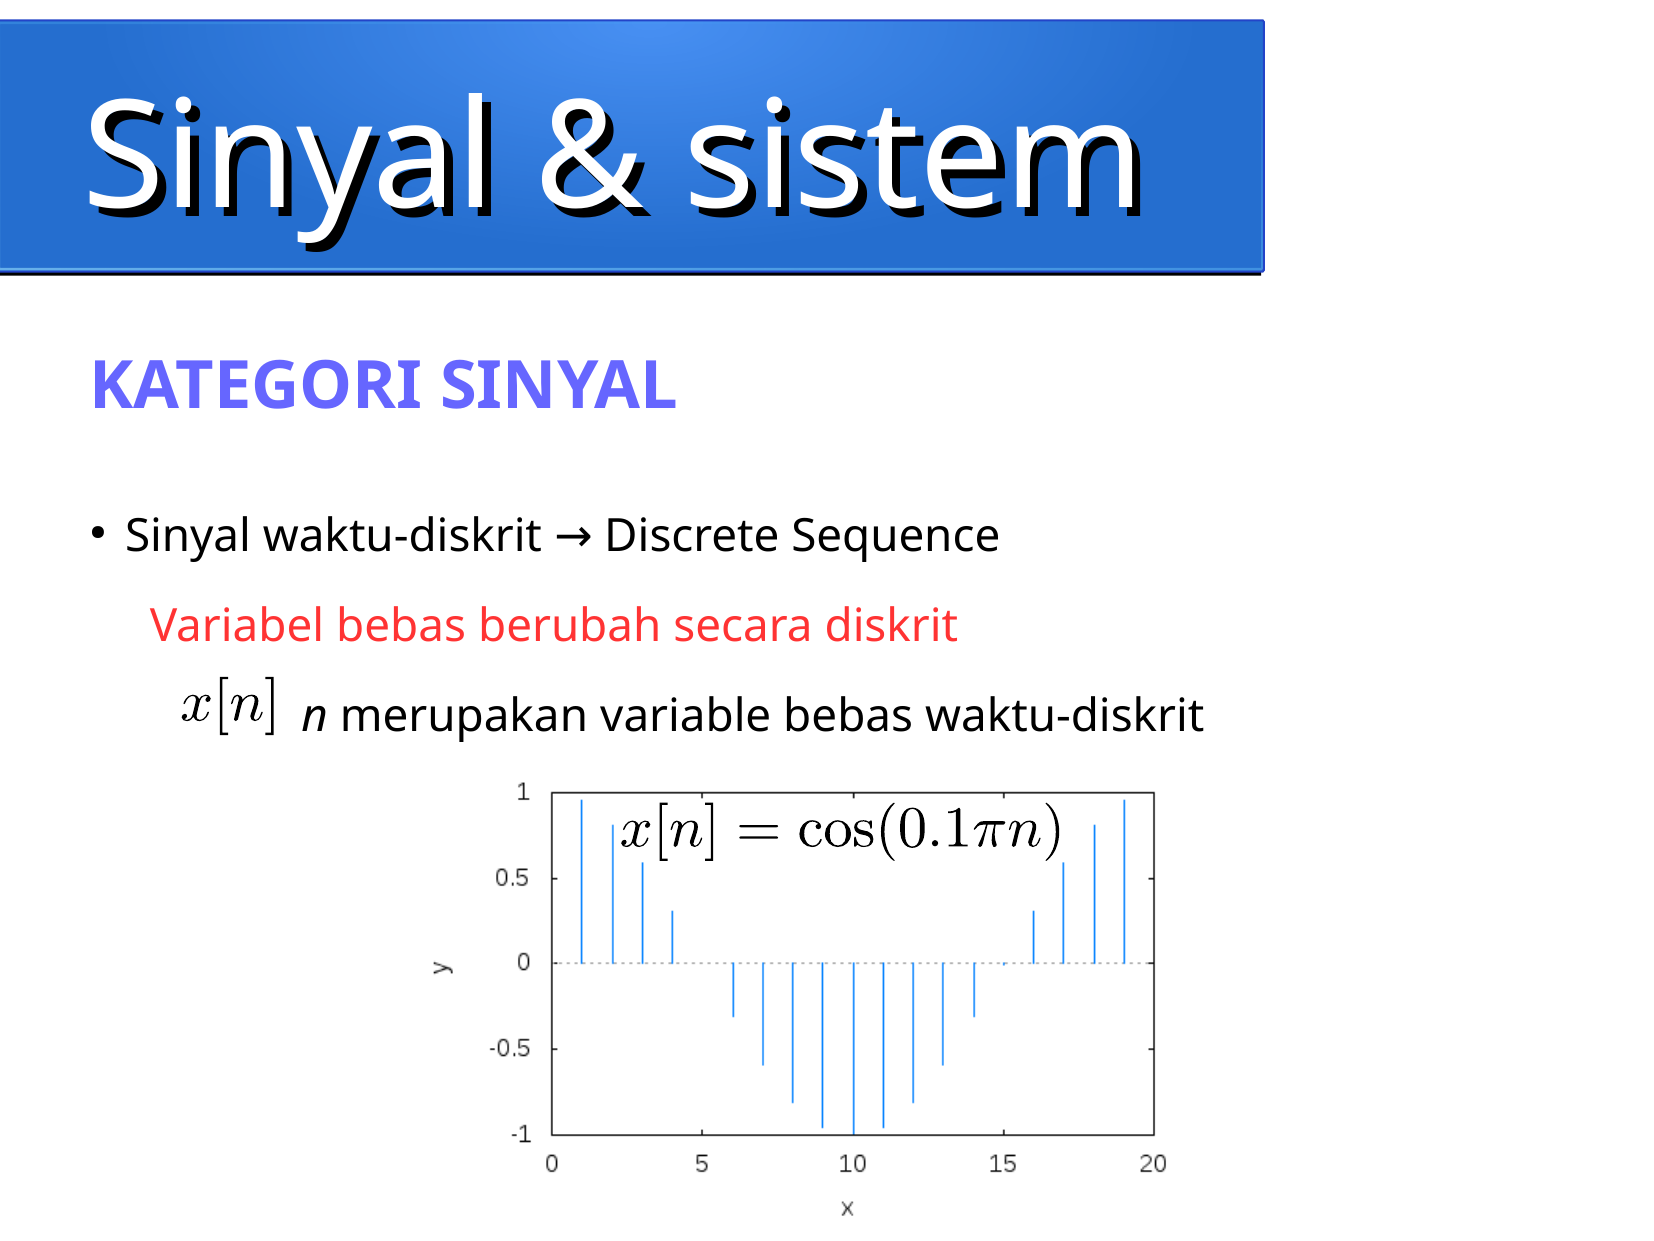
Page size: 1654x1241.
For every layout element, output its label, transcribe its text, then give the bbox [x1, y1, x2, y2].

picture [420, 761, 1202, 1231]
text_box n merupakan variable bebas waktu-diskrit [286, 674, 1216, 826]
title Sinyal & sistem [82, 47, 1235, 252]
text_box [180, 676, 281, 736]
text_box Sinyal waktu-diskrit → Discrete Sequence [75, 495, 1014, 562]
text_box Variabel bebas berubah secara diskrit [135, 585, 973, 652]
text_box [619, 802, 1066, 861]
text_box KATEGORI SINYAL [75, 330, 709, 420]
